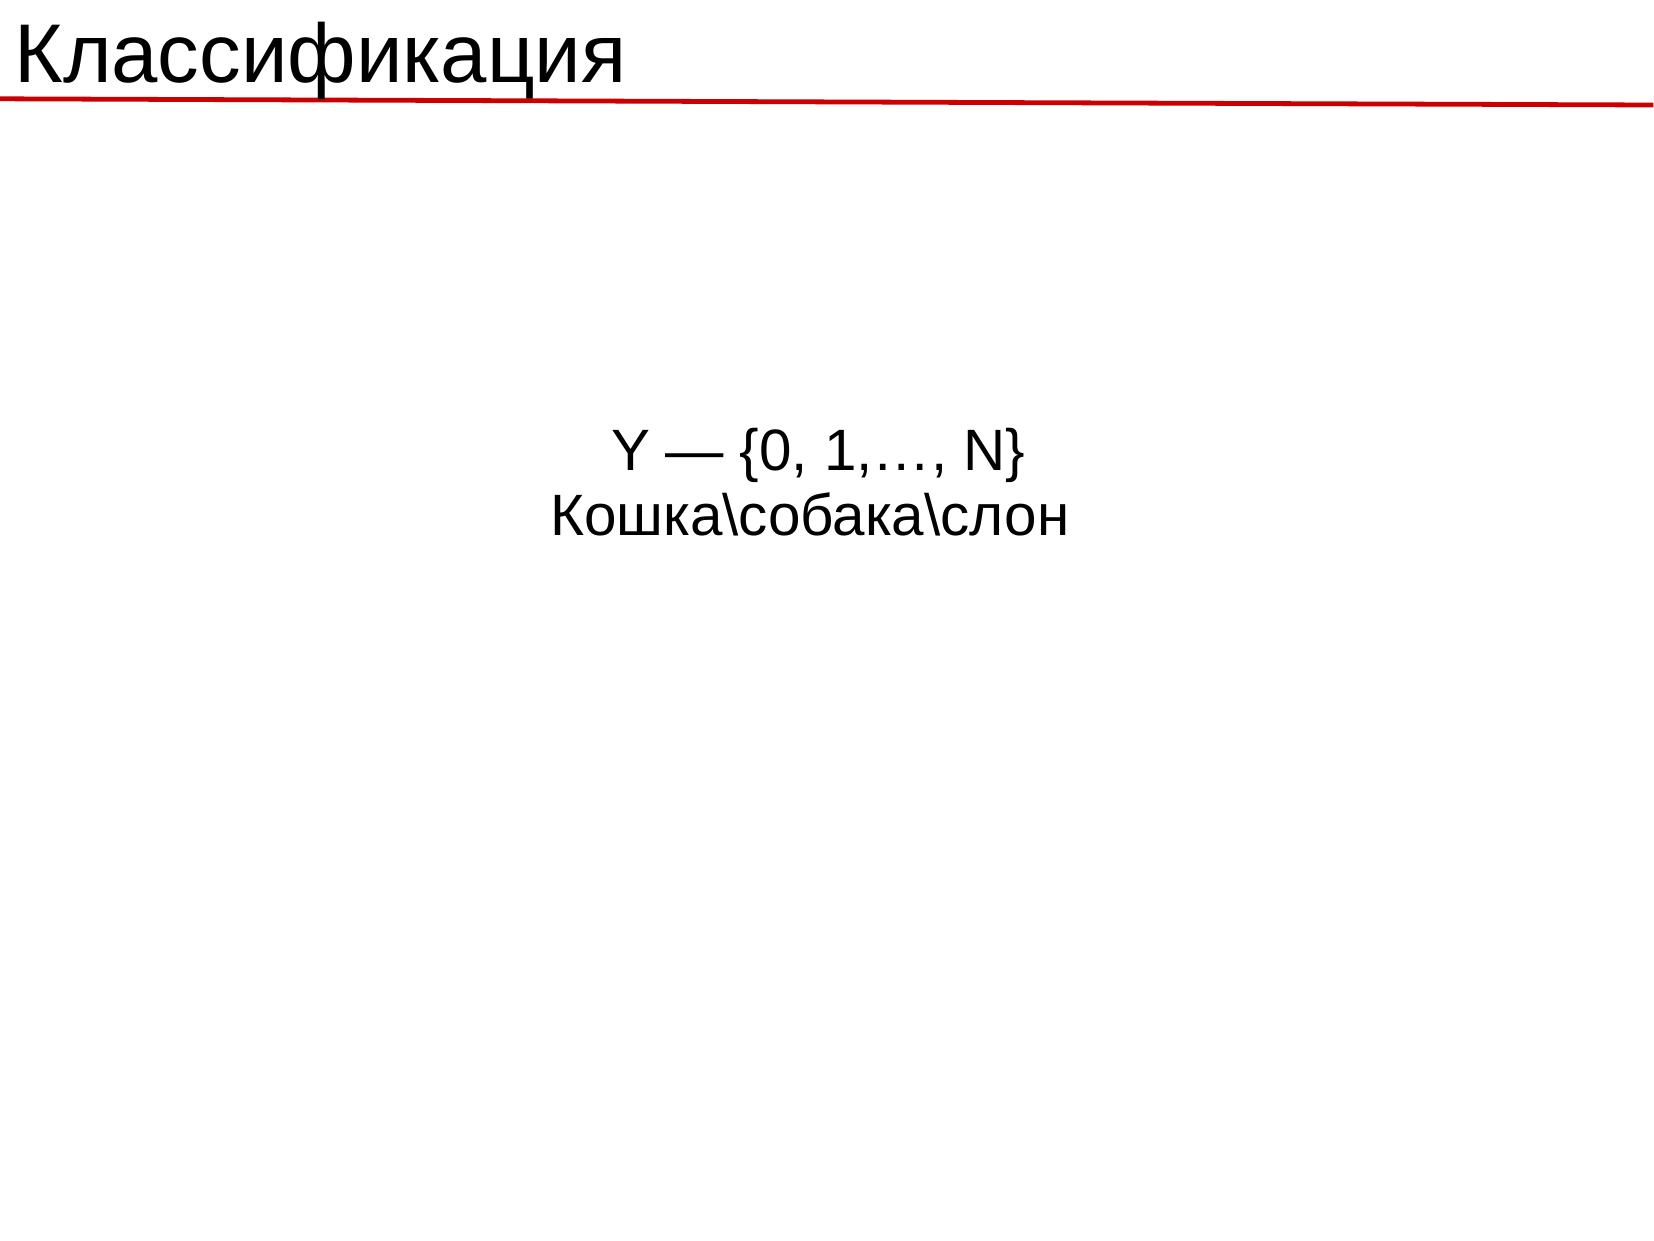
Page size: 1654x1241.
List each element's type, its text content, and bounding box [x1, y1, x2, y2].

text_box Классификация [0, 0, 1171, 111]
text_box Y — {0, 1,…, N} Кошка\собака\слон [405, 345, 1216, 946]
